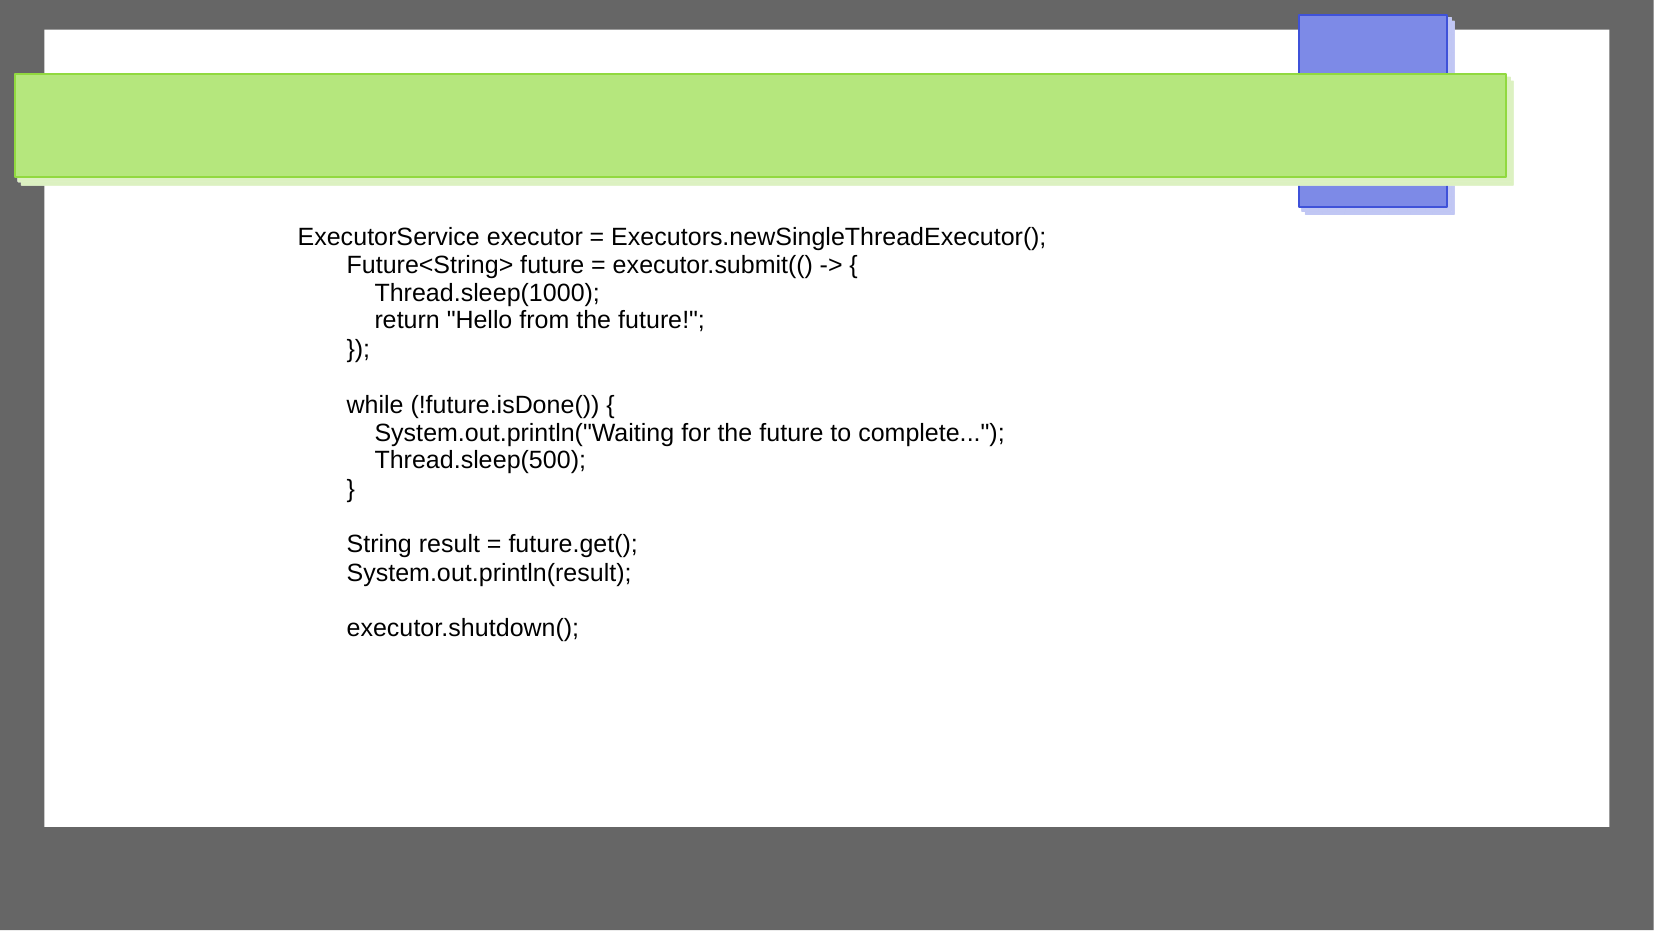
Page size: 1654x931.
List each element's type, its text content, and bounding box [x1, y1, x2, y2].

text_box ExecutorService executor = Executors.newSingleThreadExecutor(); Future<String> future = executor.submit(() -> { Thread.sleep(1000); return "Hello from the future!"; }); while (!future.isDone()) { System.out.println("Waiting for the future to complete..."); Thread.sleep(500); } String result = future.get(); System.out.println(result); executor.shutdown(); [275, 214, 1211, 739]
